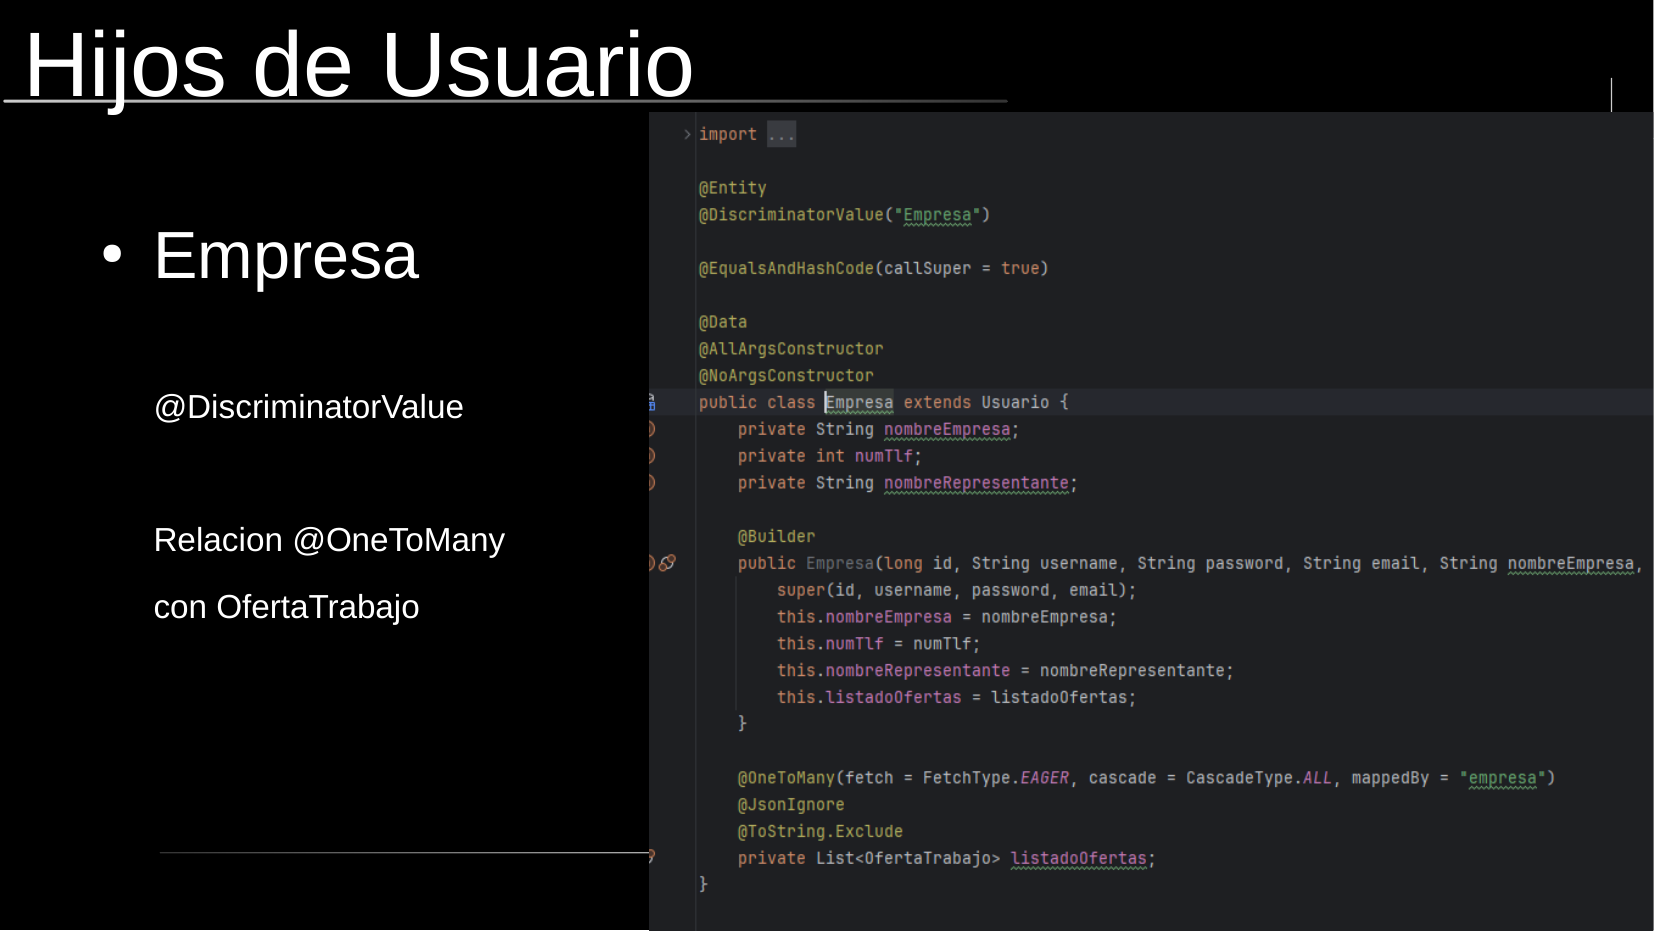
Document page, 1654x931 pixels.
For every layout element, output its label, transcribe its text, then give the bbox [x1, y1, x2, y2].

list Empresa @DiscriminatorValue Relacion @OneToMany con OfertaTrabajo [82, 217, 649, 758]
picture [649, 112, 1654, 931]
title Hijos de Usuario [23, 11, 1589, 119]
